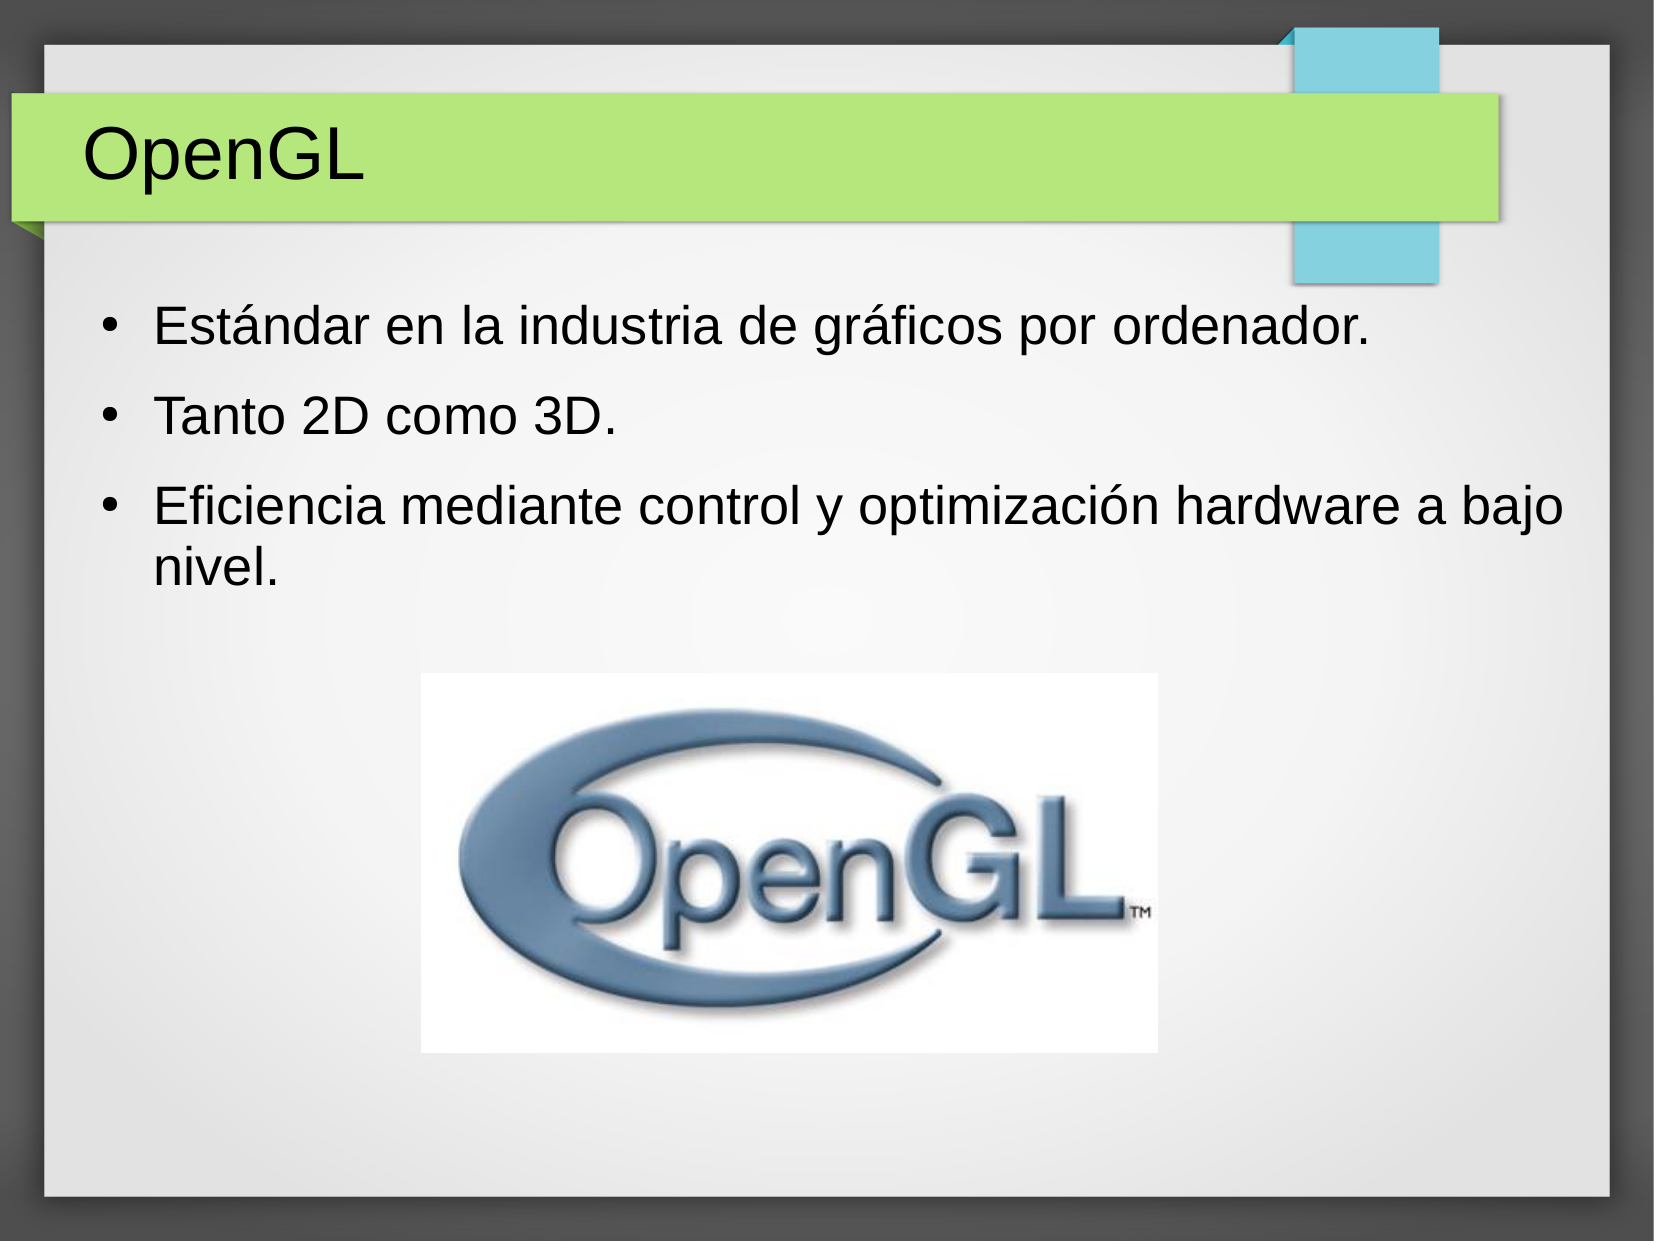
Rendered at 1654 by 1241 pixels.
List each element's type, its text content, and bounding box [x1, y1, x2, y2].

picture [0, 0, 1654, 1241]
list Estándar en la industria de gráficos por ordenador. Tanto 2D como 3D. Eficiencia mediante control y optimización hardware a bajo nivel. [82, 295, 1571, 1015]
title OpenGL [82, 94, 1264, 213]
